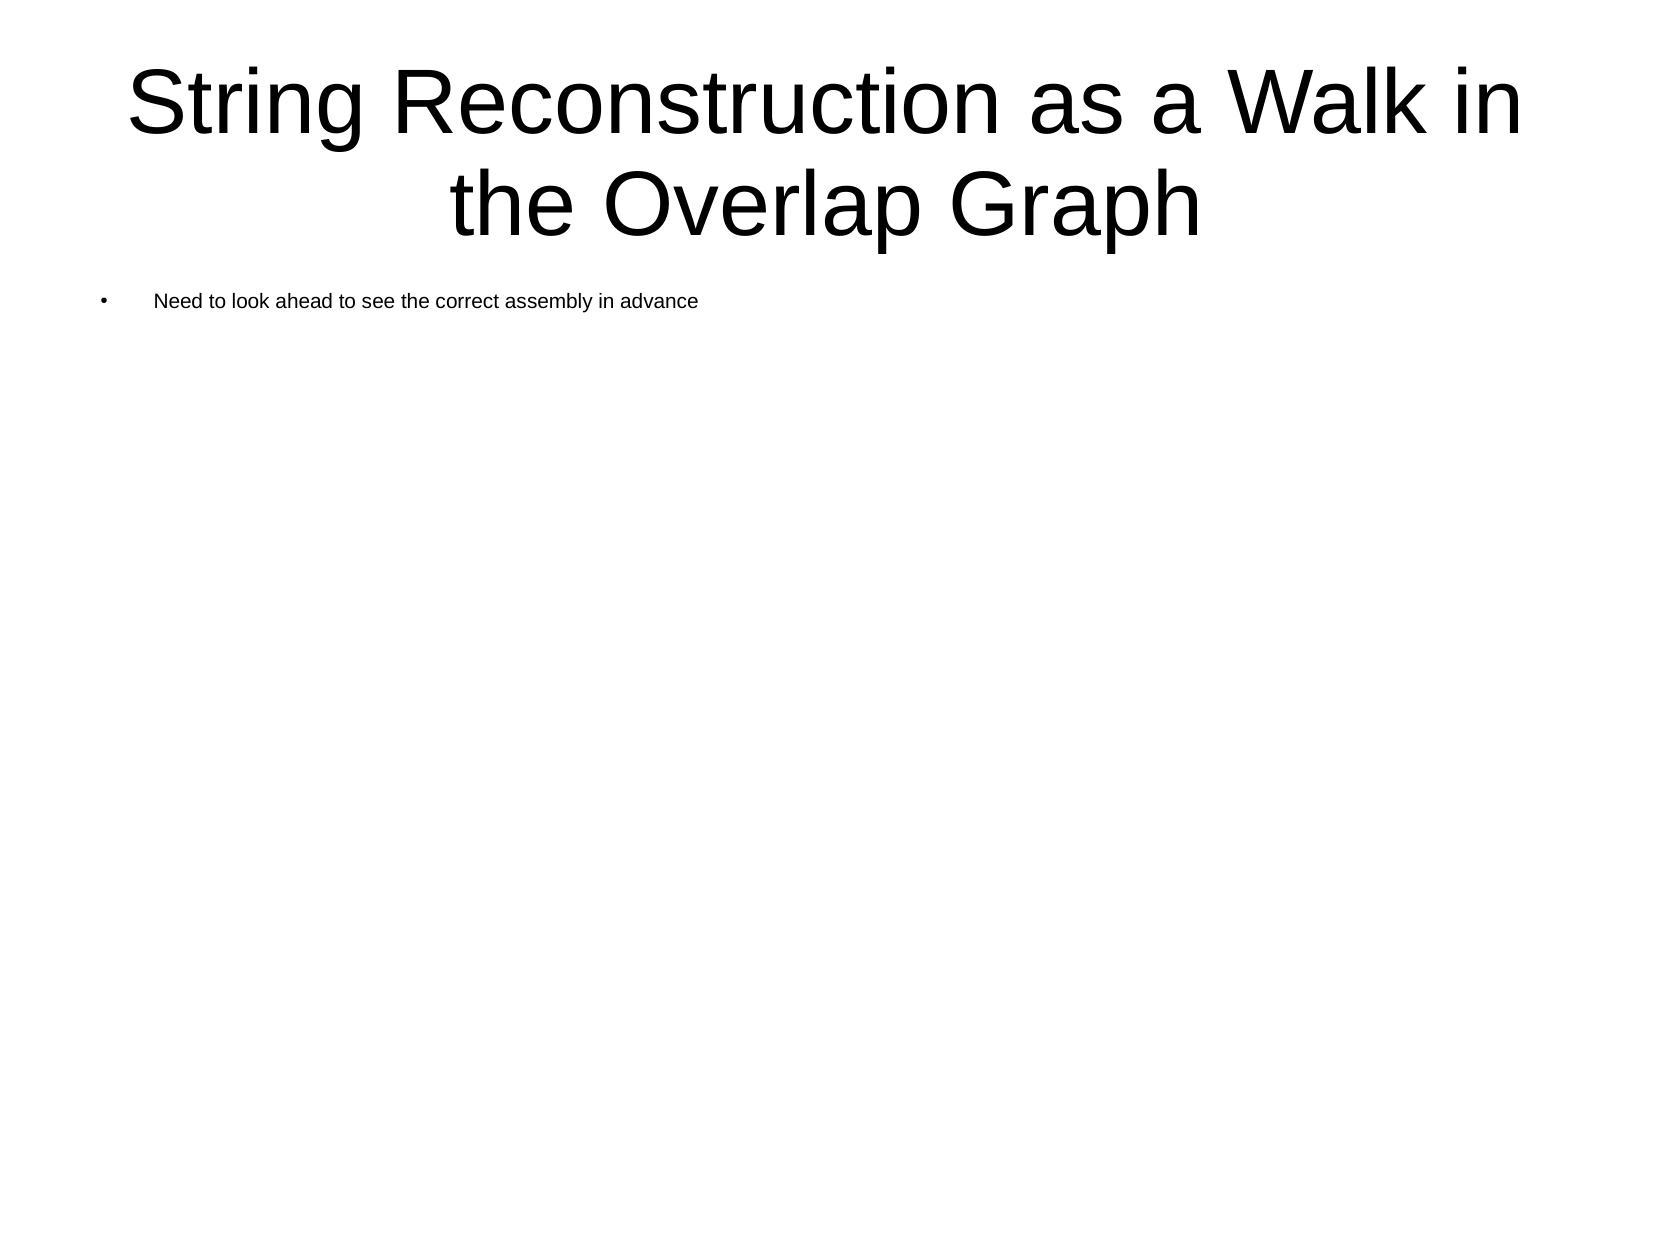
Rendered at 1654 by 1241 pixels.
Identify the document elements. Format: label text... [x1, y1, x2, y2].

list Need to look ahead to see the correct assembly in advance [82, 290, 1571, 1205]
title String Reconstruction as a Walk in the Overlap Graph [82, 49, 1571, 257]
